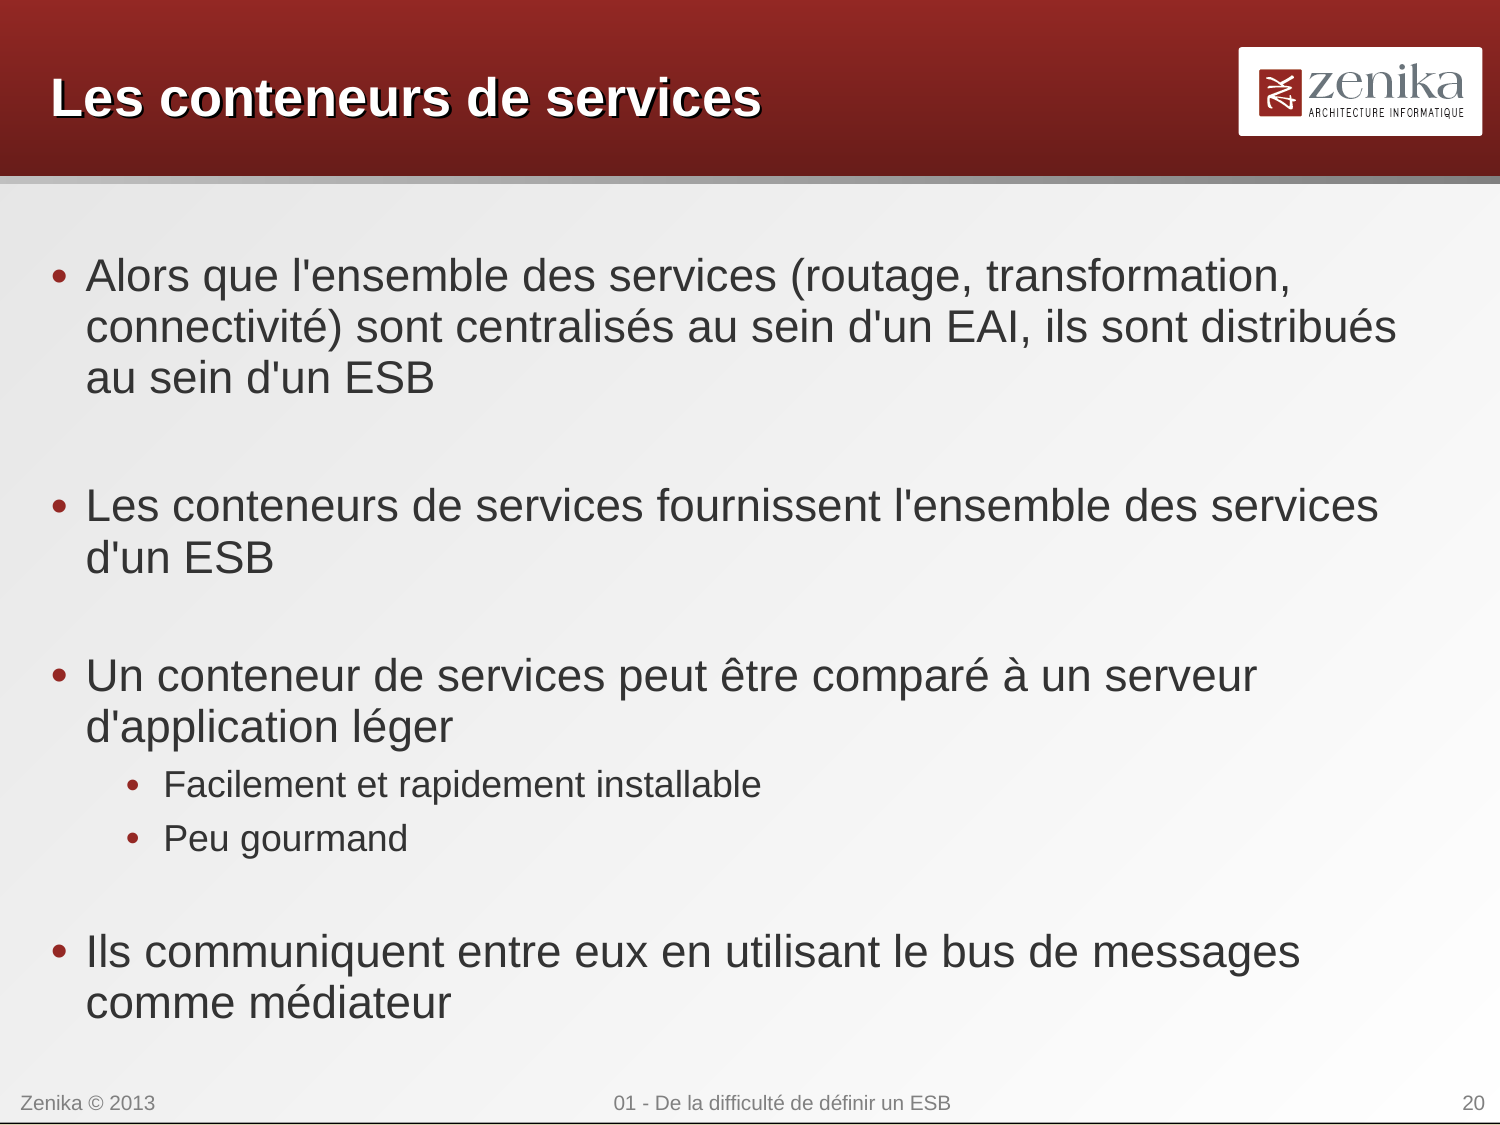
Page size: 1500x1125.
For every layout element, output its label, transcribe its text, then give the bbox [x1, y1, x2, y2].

list Alors que l'ensemble des services (routage, transformation, connectivité) sont centralisés au sein d'un EAI, ils sont distribués au sein d'un ESB Les conteneurs de services fournissent l'ensemble des services d'un ESB Un conteneur de services peut être comparé à un serveur d'application léger Facilement et rapidement installable Peu gourmand Ils communiquent entre eux en utilisant le bus de messages comme médiateur [50, 249, 1435, 1064]
picture [1257, 58, 1464, 125]
title Les conteneurs de services [50, 22, 1206, 172]
